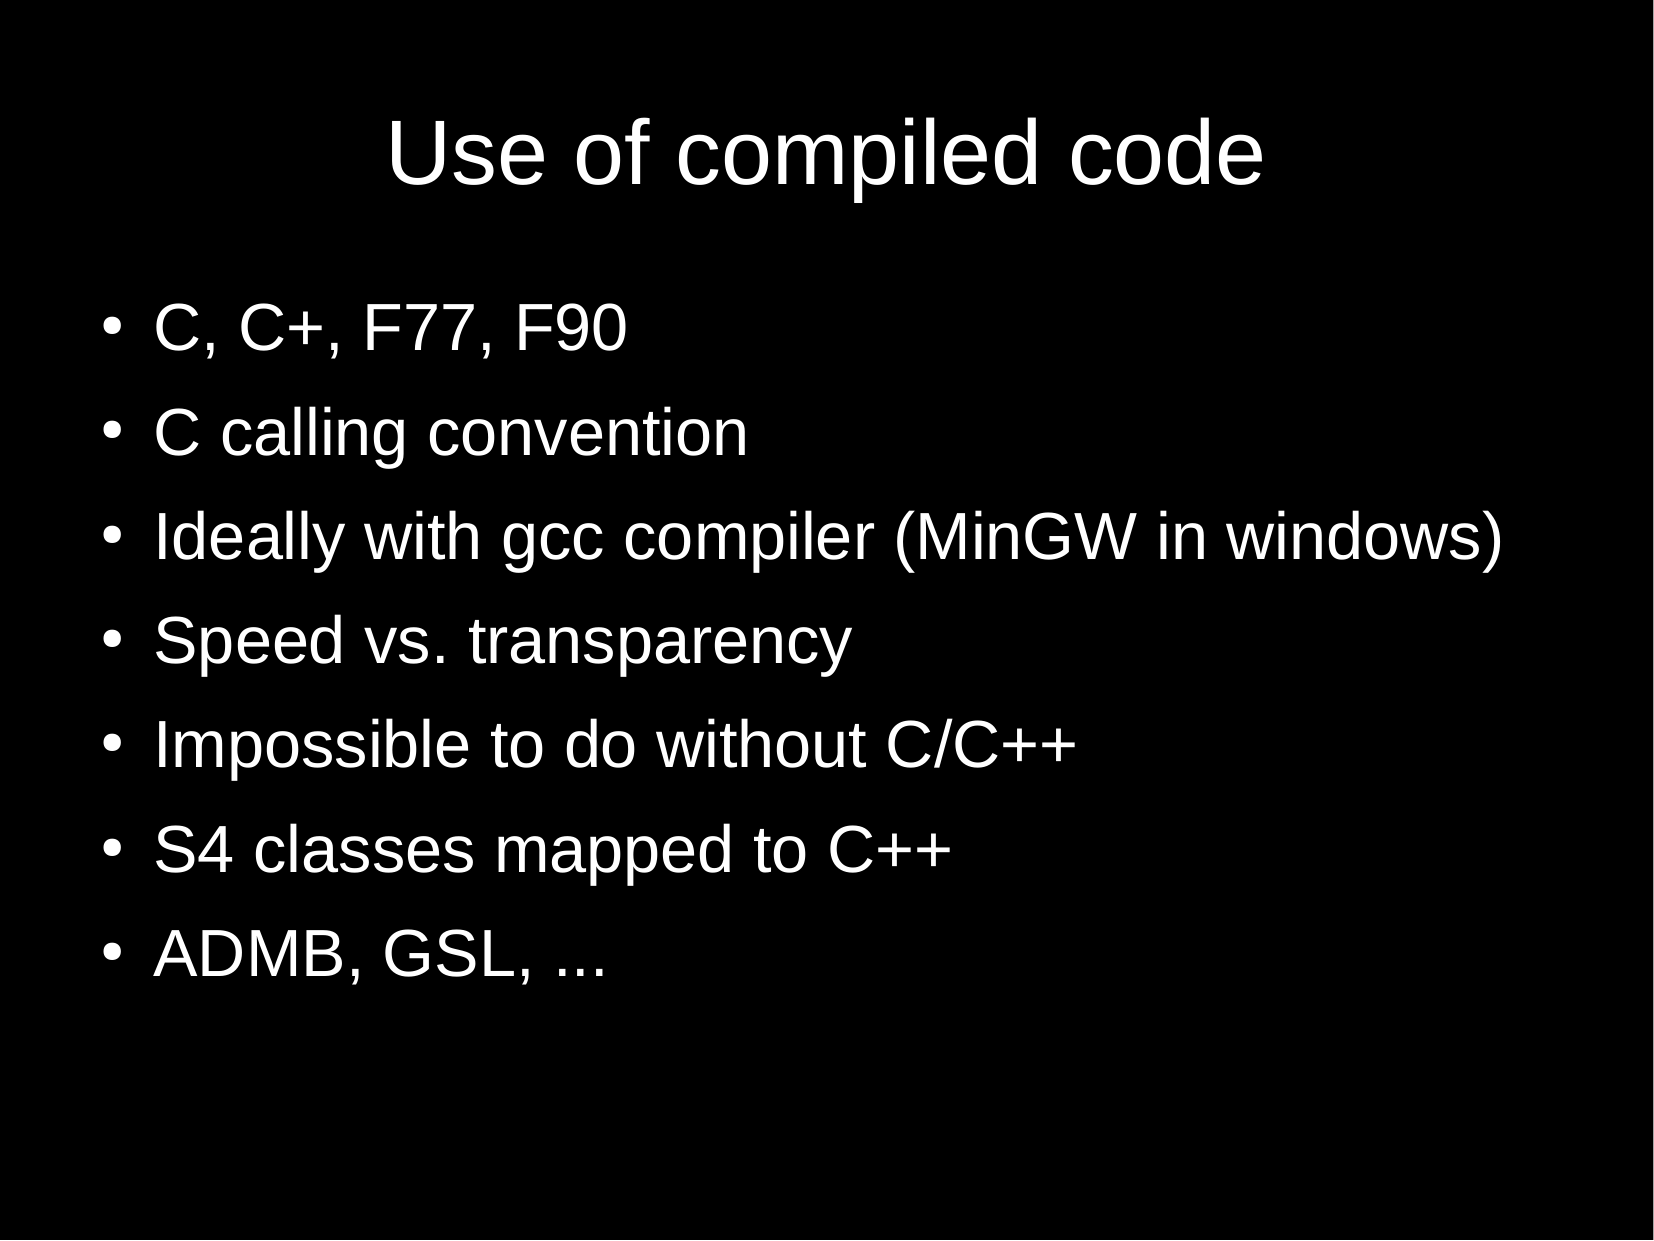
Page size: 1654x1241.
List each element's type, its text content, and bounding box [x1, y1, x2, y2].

list C, C+, F77, F90 C calling convention Ideally with gcc compiler (MinGW in windows) Speed vs. transparency Impossible to do without C/C++ S4 classes mapped to C++ ADMB, GSL, ... [82, 290, 1571, 1109]
title Use of compiled code [82, 56, 1571, 250]
